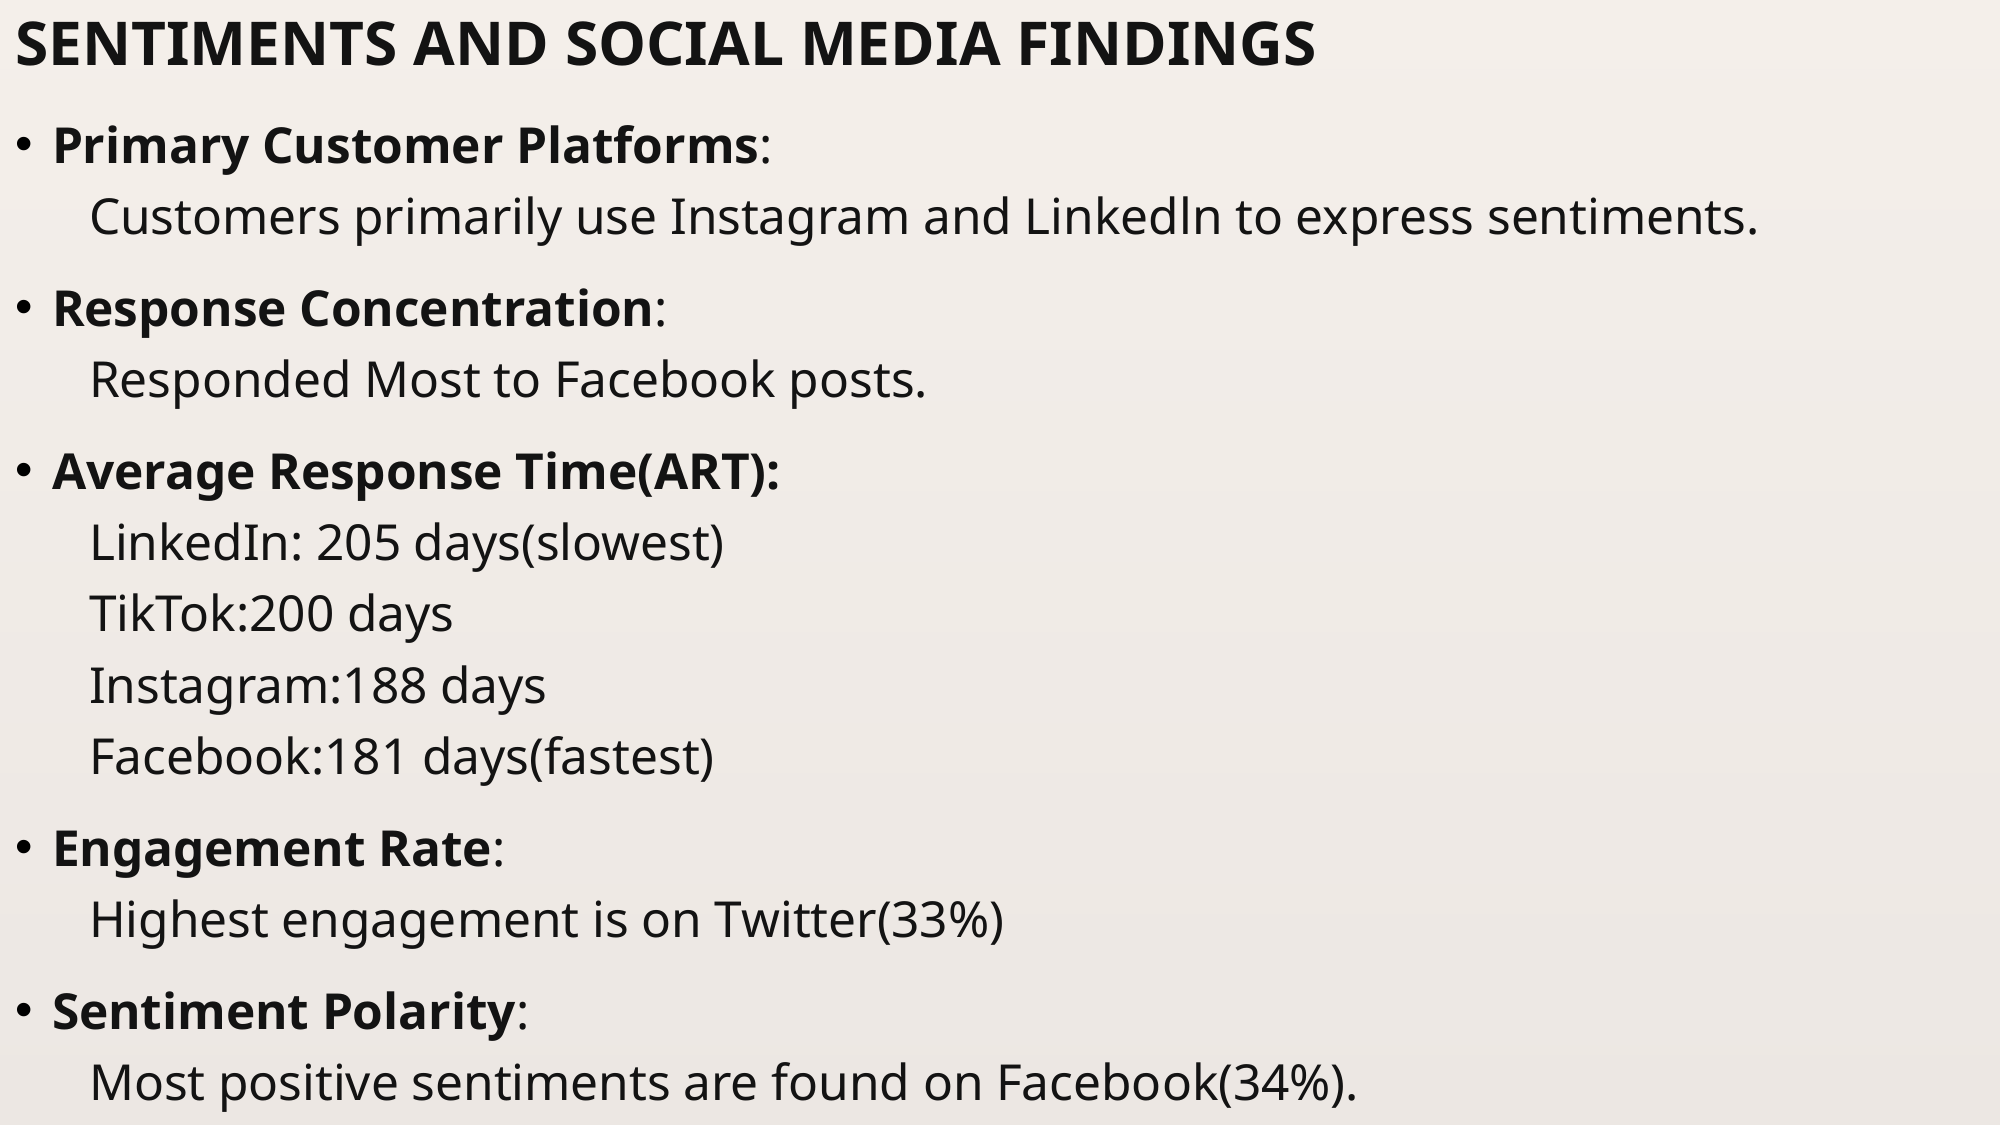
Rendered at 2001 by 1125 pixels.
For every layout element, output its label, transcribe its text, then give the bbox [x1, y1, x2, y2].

list Primary Customer Platforms: Customers primarily use Instagram and Linkedln to express sentiments. Response Concentration: Responded Most to Facebook posts. Average Response Time(ART): LinkedIn: 205 days(slowest) TikTok:200 days Instagram:188 days Facebook:181 days(fastest) Engagement Rate: Highest engagement is on Twitter(33%) Sentiment Polarity: Most positive sentiments are found on Facebook(34%). [0, 94, 2000, 1125]
title Sentiments and Social media findings [0, 0, 1901, 87]
